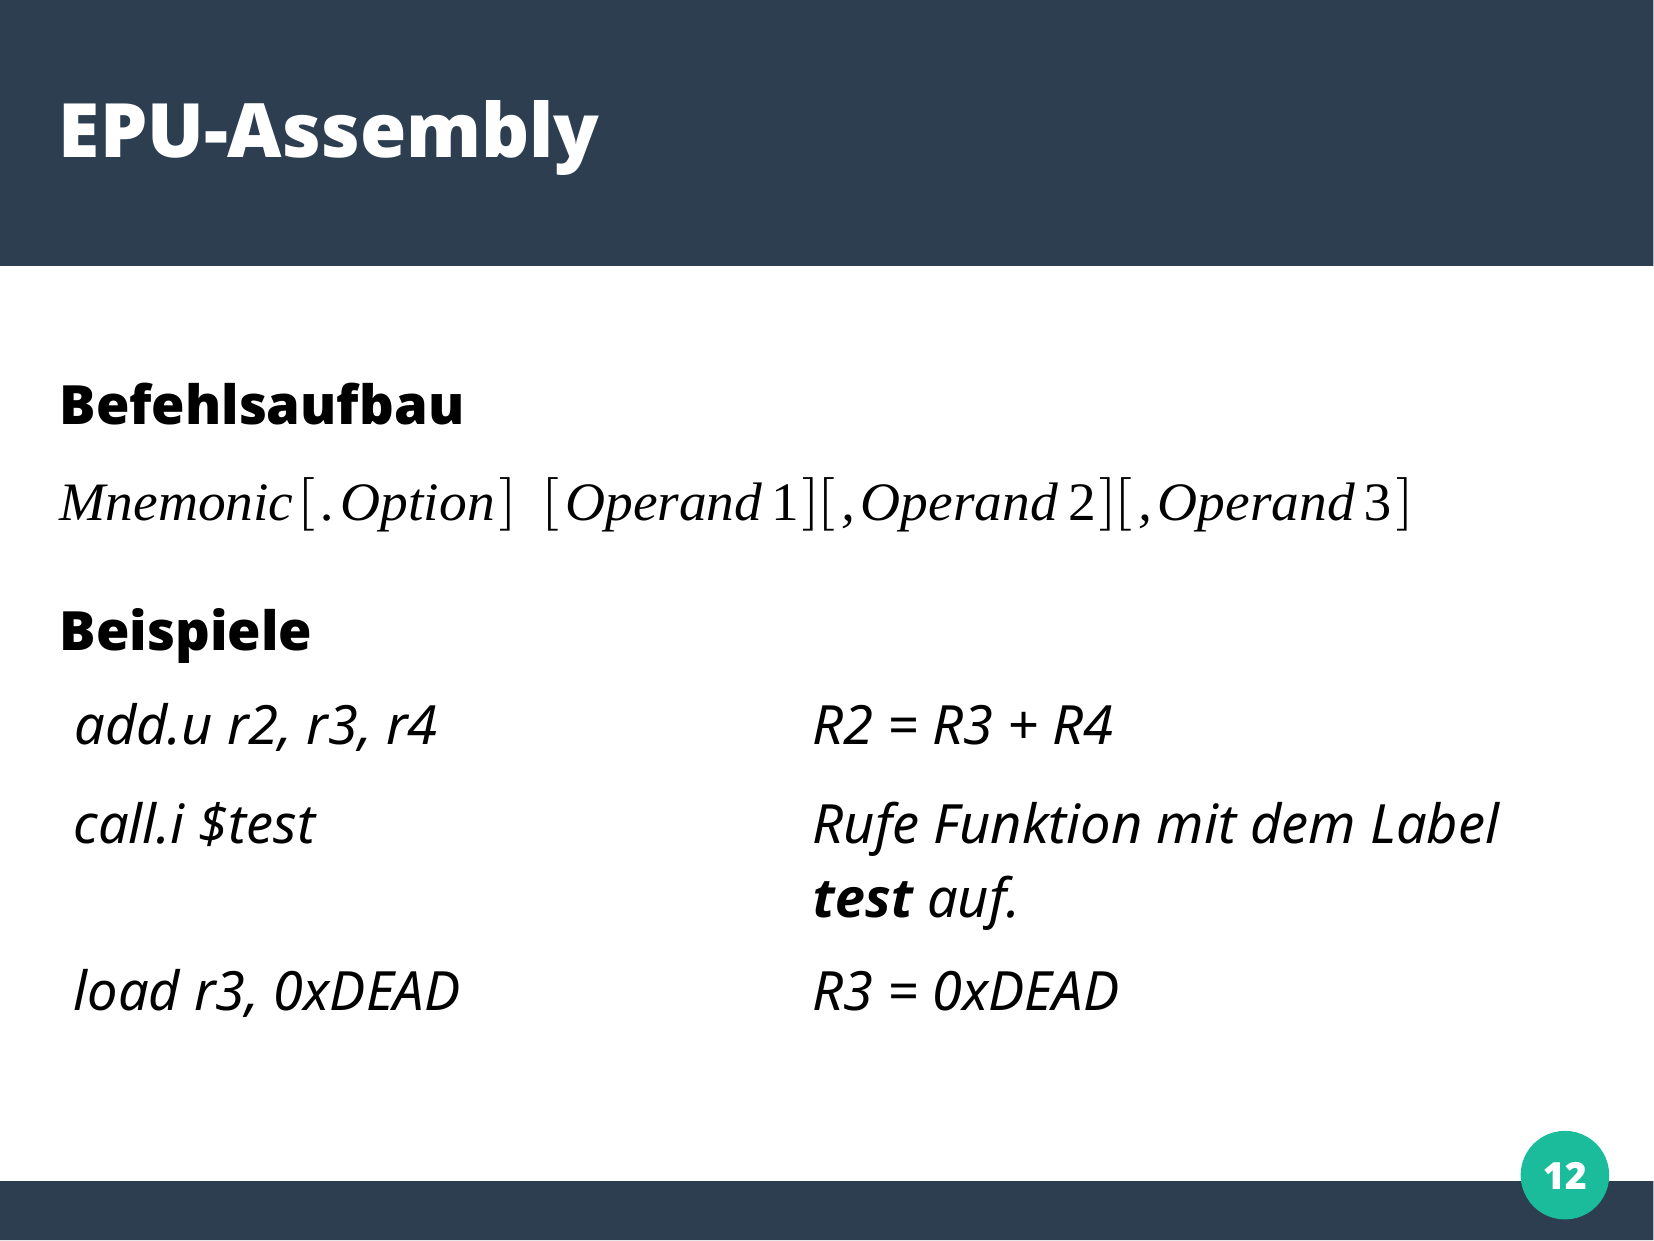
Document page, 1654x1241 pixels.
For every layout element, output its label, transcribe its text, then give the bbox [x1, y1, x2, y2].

text_box R3 = 0xDEAD [797, 944, 1536, 1023]
chart [50, 472, 1418, 534]
text_box R2 = R3 + R4 [797, 678, 1536, 757]
text_box load r3, 0xDEAD [59, 944, 797, 1023]
title Befehlsaufbau [59, 324, 1595, 482]
title Beispiele [59, 551, 1595, 709]
text_box Rufe Funktion mit dem Label test auf. [797, 778, 1536, 920]
title EPU-Assembly [58, 49, 1595, 207]
text_box add.u r2, r3, r4 [59, 678, 797, 757]
text_box call.i $test [59, 778, 797, 916]
